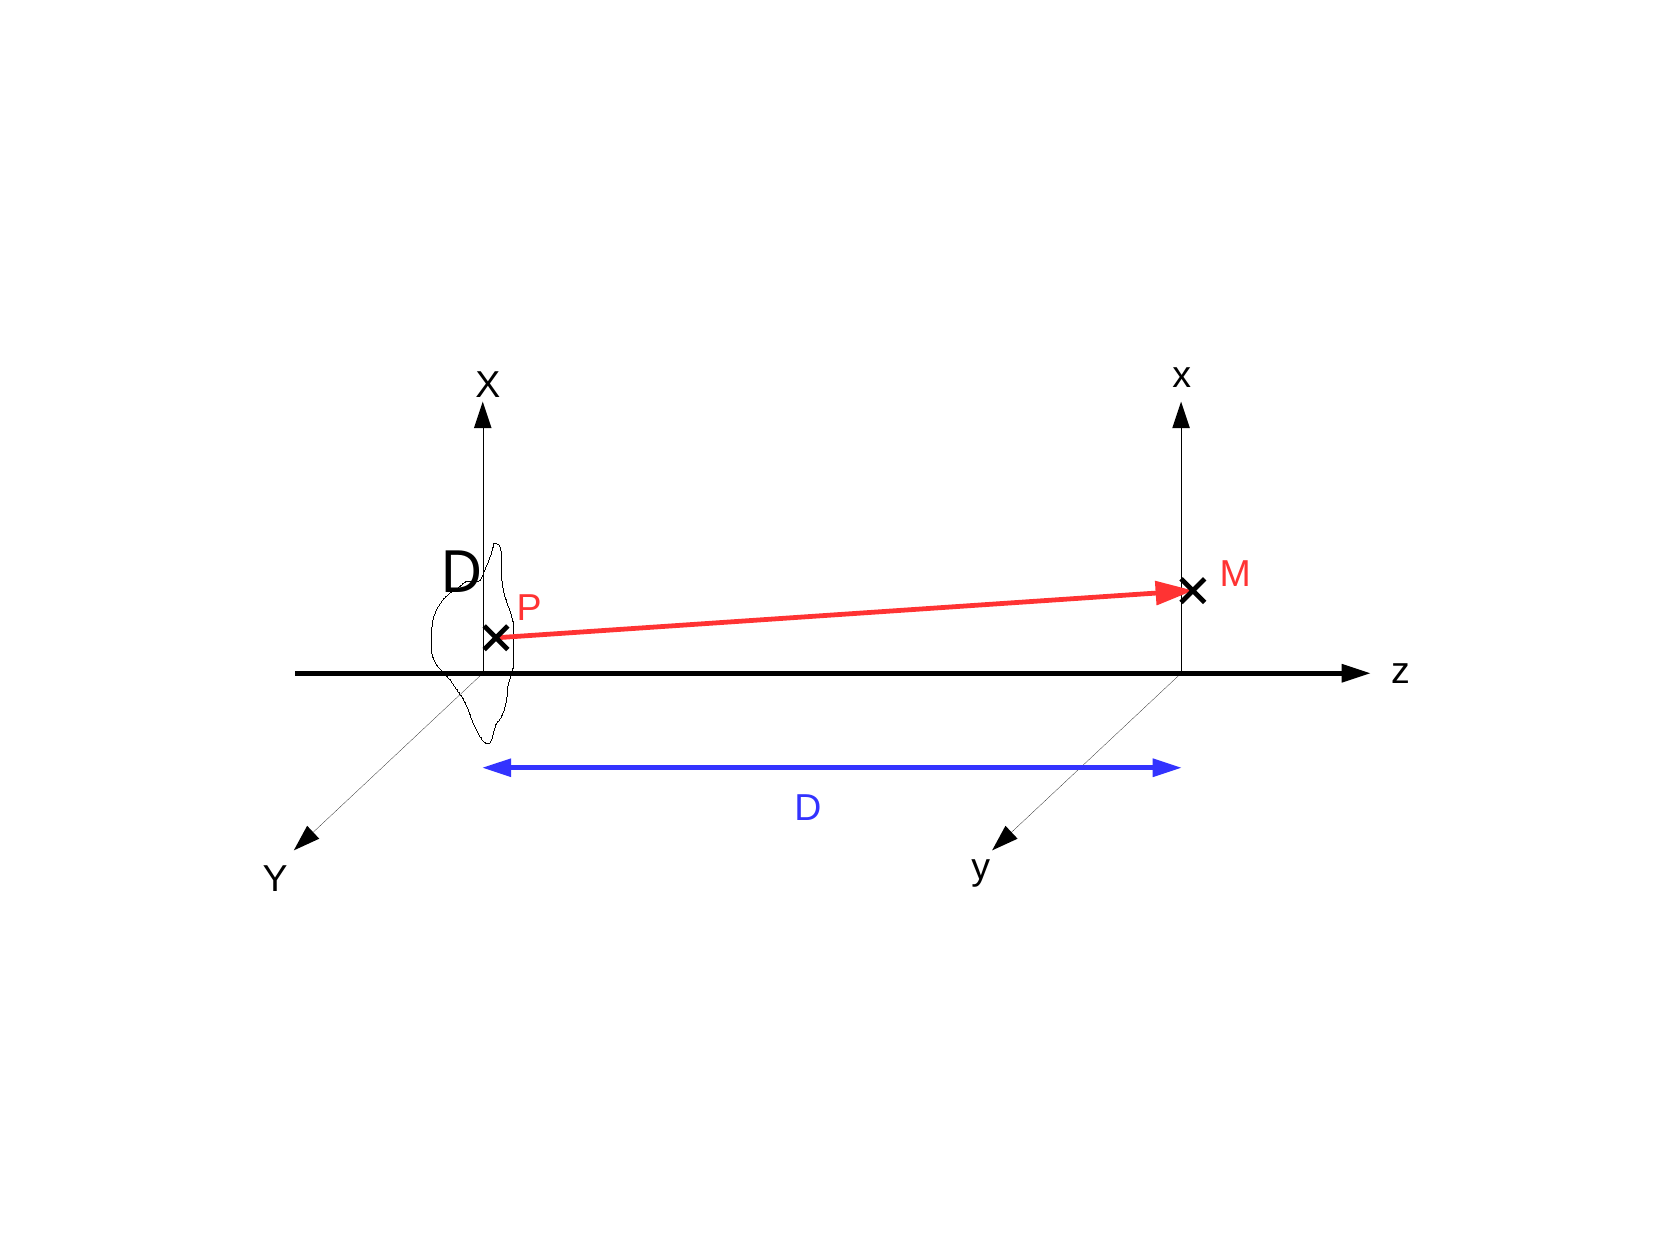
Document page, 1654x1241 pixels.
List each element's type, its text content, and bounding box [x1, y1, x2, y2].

text_box D [779, 779, 851, 837]
text_box y [956, 838, 1028, 896]
text_box X [460, 356, 532, 414]
text_box Y [248, 850, 308, 908]
text_box D [425, 522, 508, 603]
text_box P [501, 578, 573, 636]
text_box M [1204, 545, 1276, 603]
text_box x [1157, 346, 1229, 404]
text_box z [1376, 641, 1436, 699]
